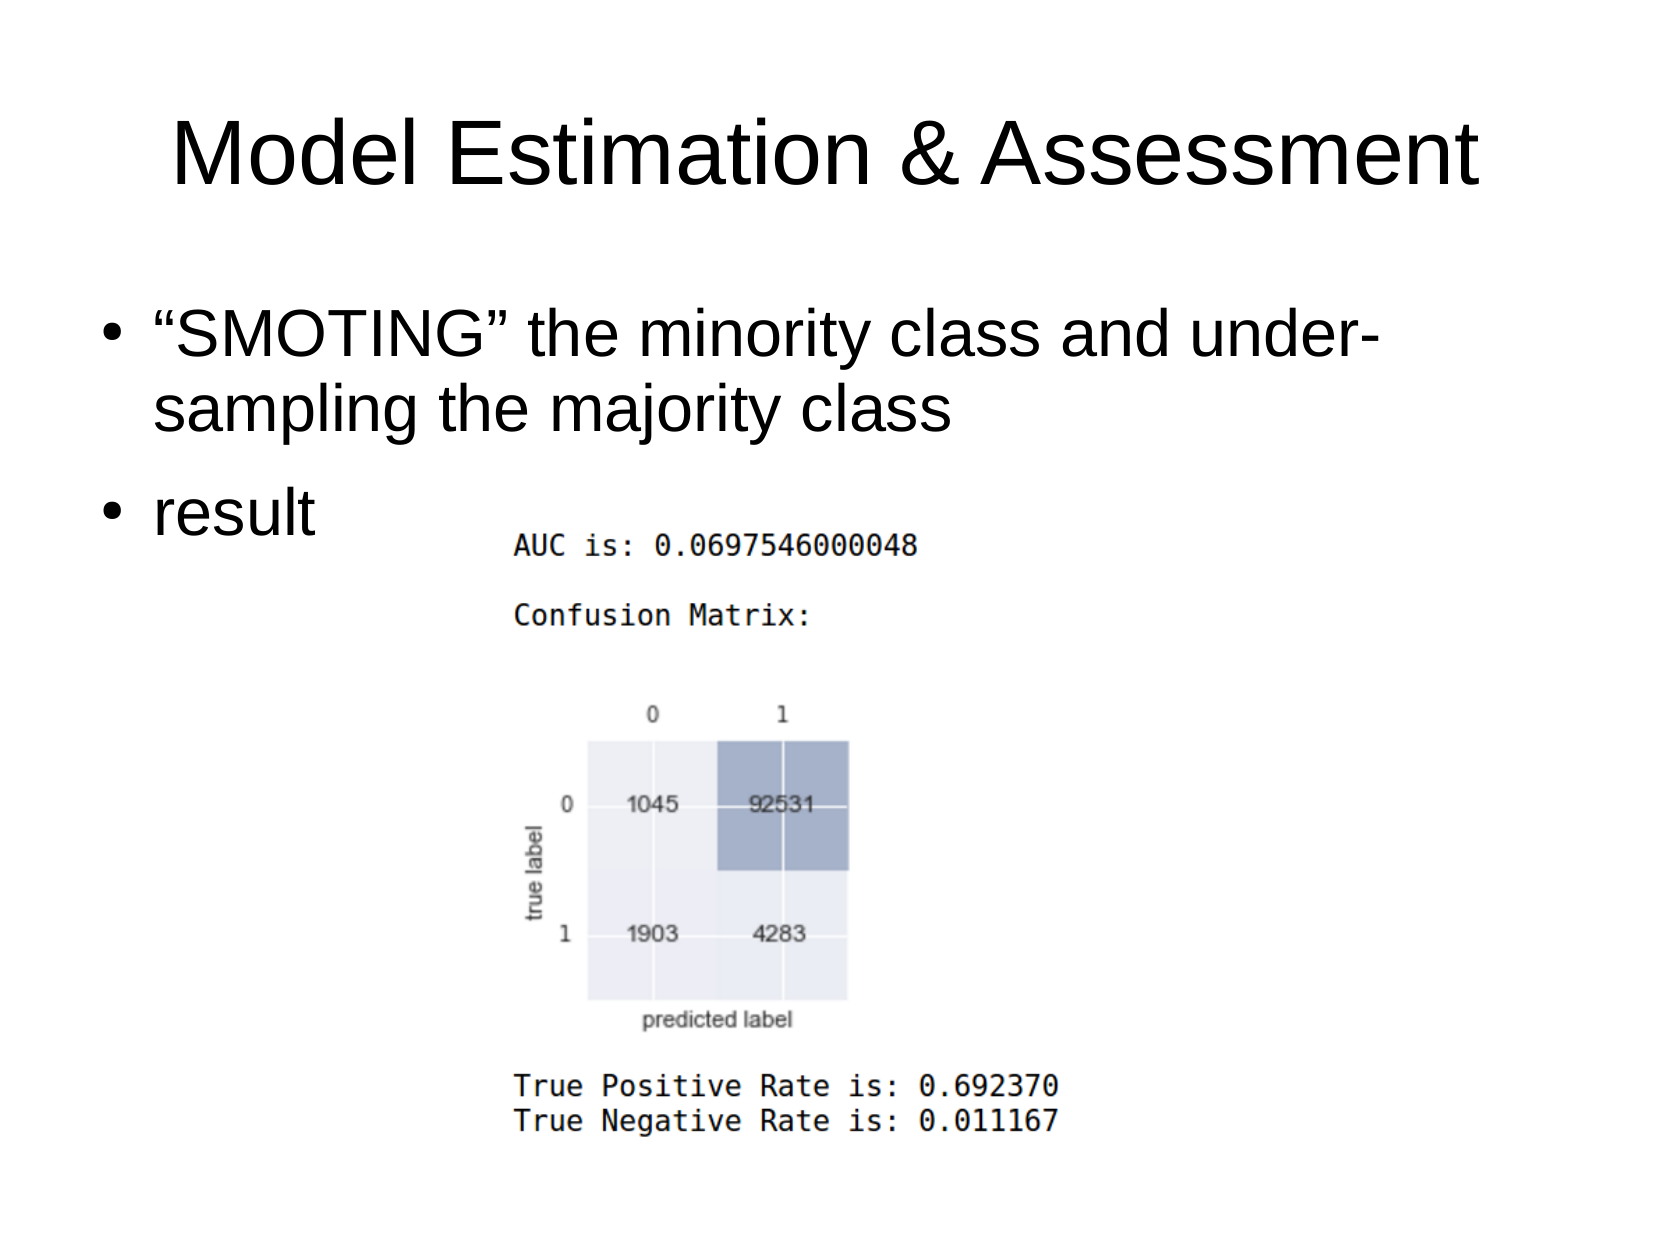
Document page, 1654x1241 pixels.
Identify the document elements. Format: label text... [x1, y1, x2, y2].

list “SMOTING” the minority class and under-sampling the majority class result [82, 296, 1571, 1016]
picture [503, 524, 1066, 1141]
title Model Estimation & Assessment [82, 49, 1571, 257]
